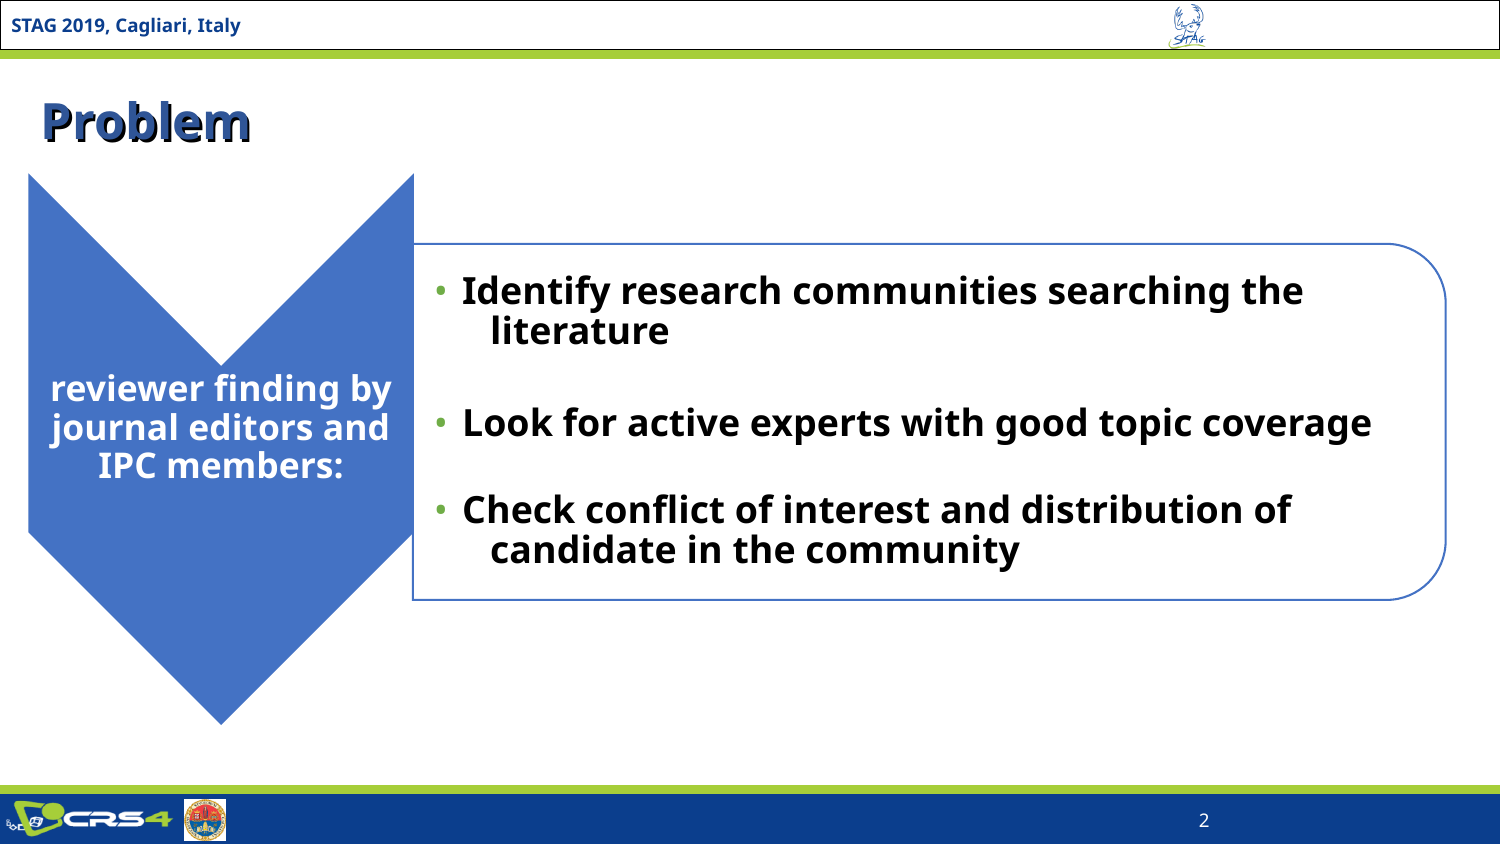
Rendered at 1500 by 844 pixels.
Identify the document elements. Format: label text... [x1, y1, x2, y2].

title Problem [29, 58, 1471, 181]
text_box reviewer finding by journal editors and IPC members: [29, 181, 413, 724]
text_box [1187, 802, 1500, 831]
text_box Identify research communities searching the literature Look for active experts with good topic coverage Check conflict of interest and distribution of candidate in the community [412, 243, 1446, 600]
